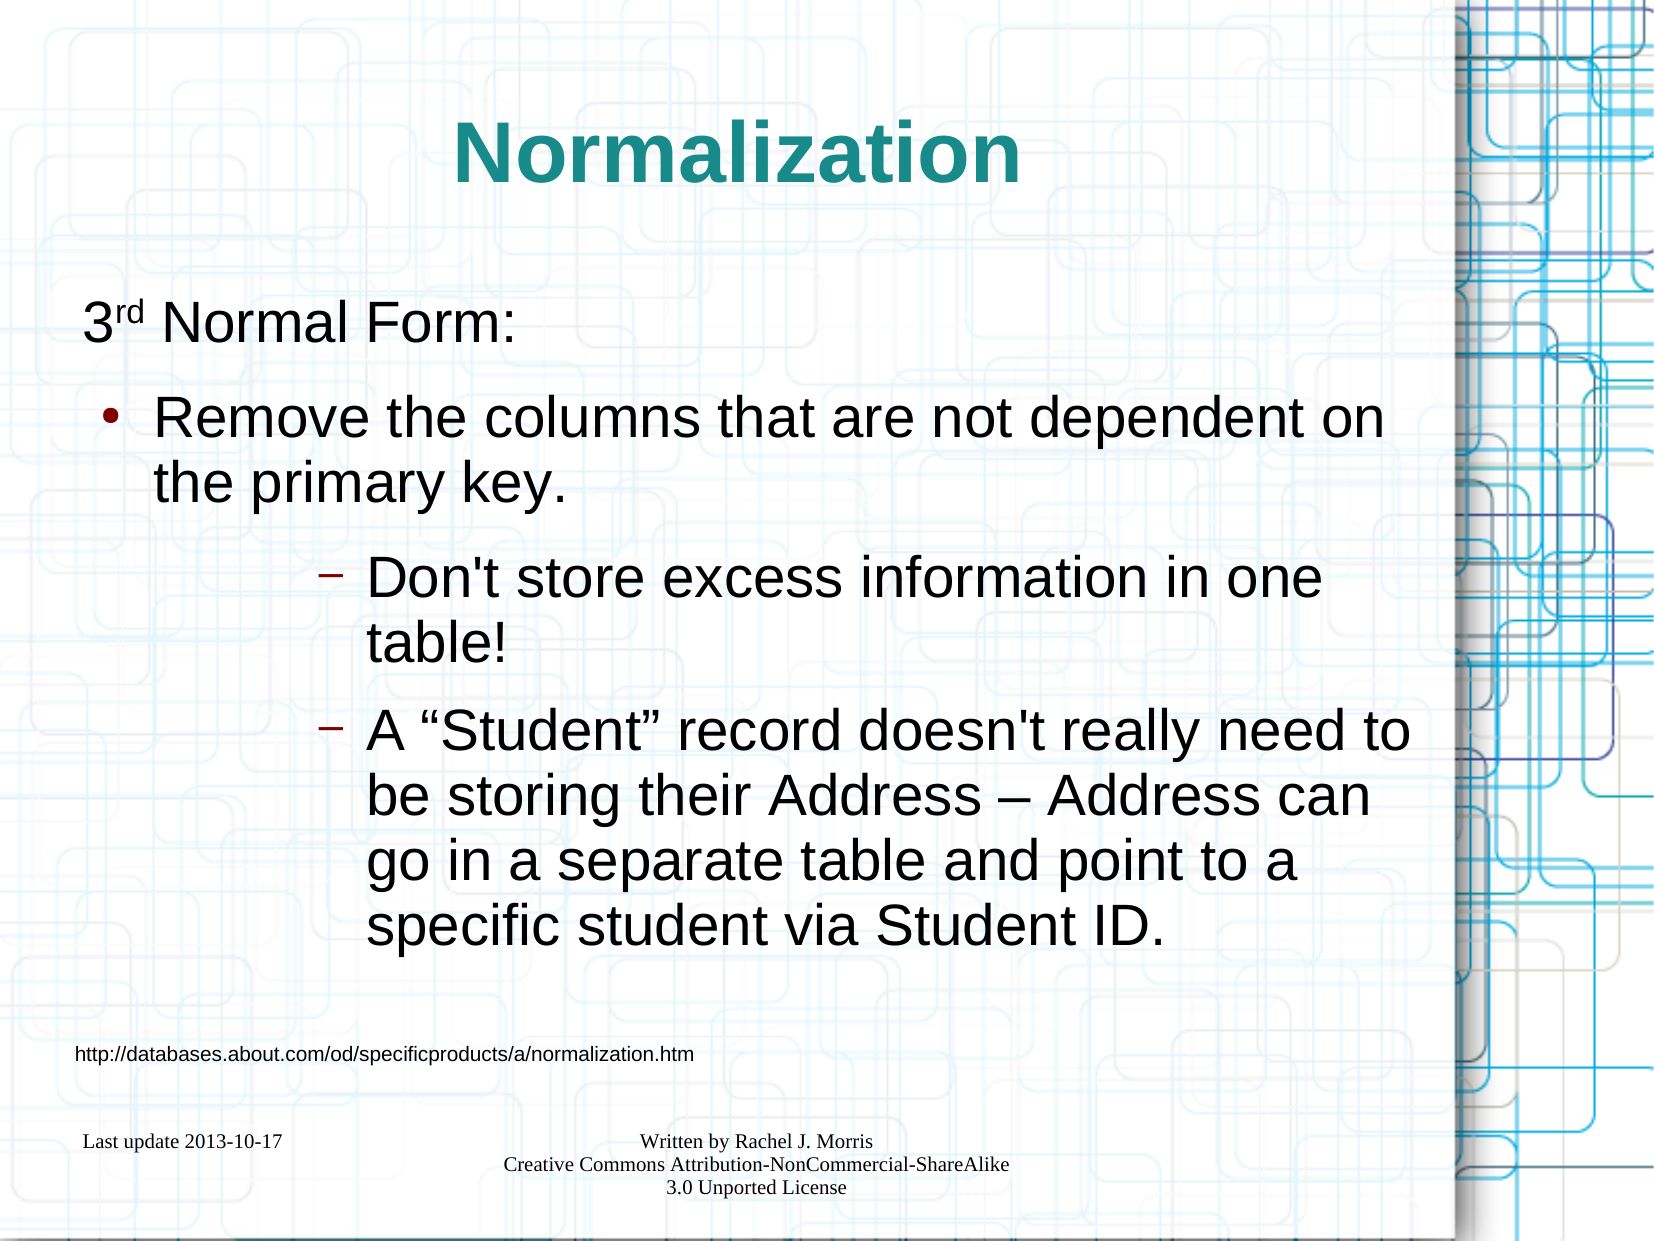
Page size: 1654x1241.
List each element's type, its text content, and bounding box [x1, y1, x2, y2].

title Normalization [59, 49, 1418, 257]
picture [0, 0, 1654, 1241]
text_box http://databases.about.com/od/specificproducts/a/normalization.htm [60, 1035, 781, 1074]
list 3rd Normal Form: Remove the columns that are not dependent on the primary key. Don't store excess information in one table! A “Student” record doesn't really need to be storing their Address – Address can go in a separate table and point to a specific student via Student ID. [82, 290, 1418, 1010]
